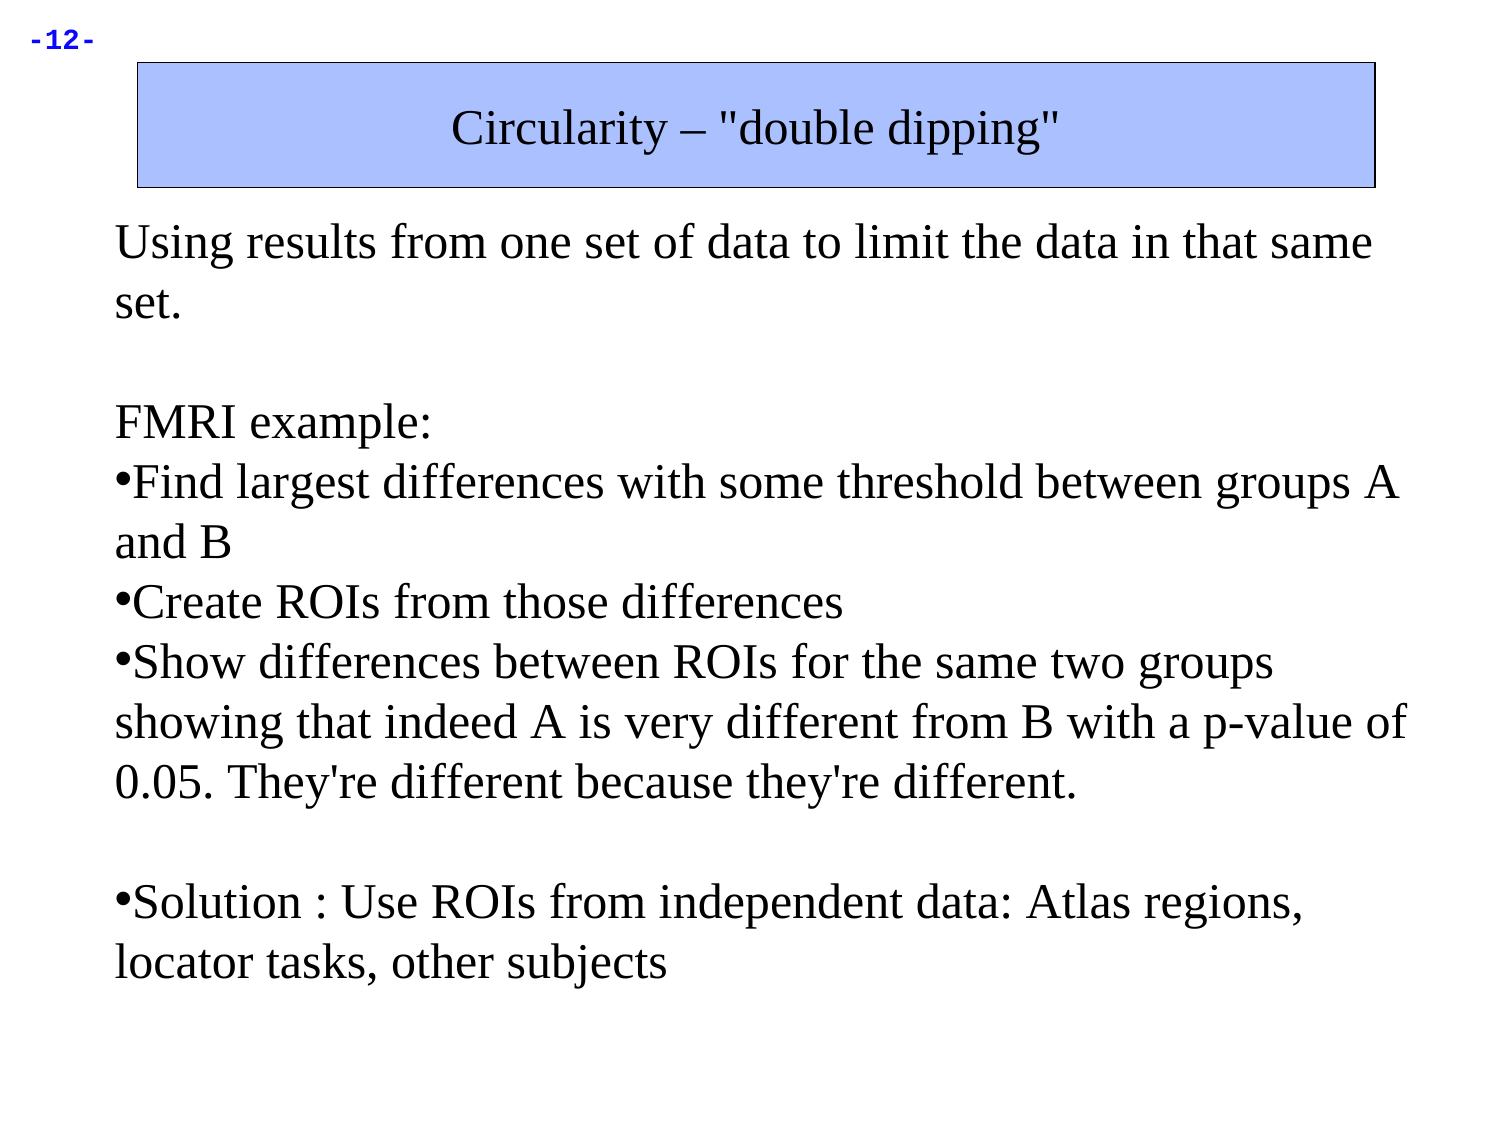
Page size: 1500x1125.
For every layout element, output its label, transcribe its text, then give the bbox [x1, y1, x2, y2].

title Circularity – "double dipping" [137, 62, 1375, 188]
text_box Using results from one set of data to limit the data in that same set. FMRI example: Find largest differences with some threshold between groups A and B Create ROIs from those differences Show differences between ROIs for the same two groups showing that indeed A is very different from B with a p-value of 0.05. They're different because they're different. Solution : Use ROIs from independent data: Atlas regions, locator tasks, other subjects [99, 200, 1438, 1117]
